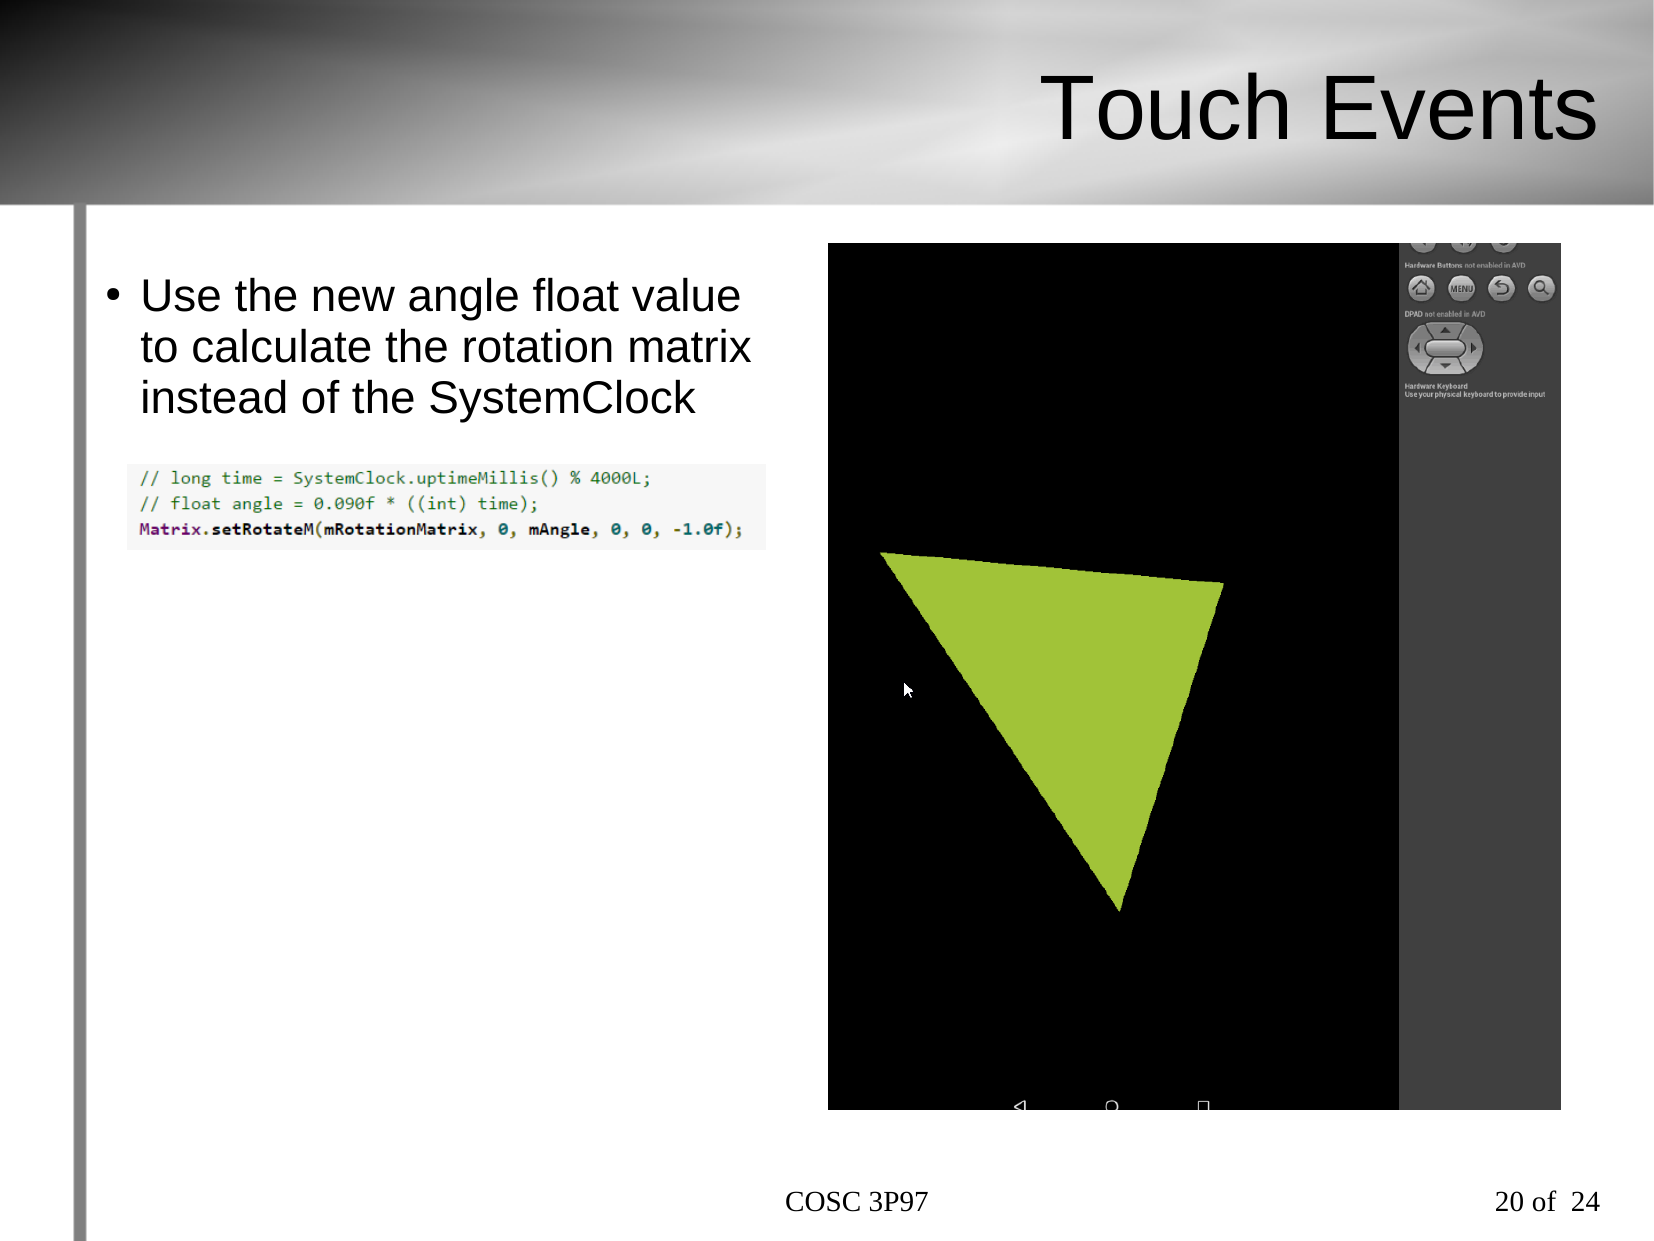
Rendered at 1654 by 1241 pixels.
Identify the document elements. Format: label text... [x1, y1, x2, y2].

picture [0, 0, 1654, 1241]
title Touch Events [112, 13, 1601, 201]
list Use the new angle float value to calculate the rotation matrix instead of the SystemClock [105, 270, 781, 466]
